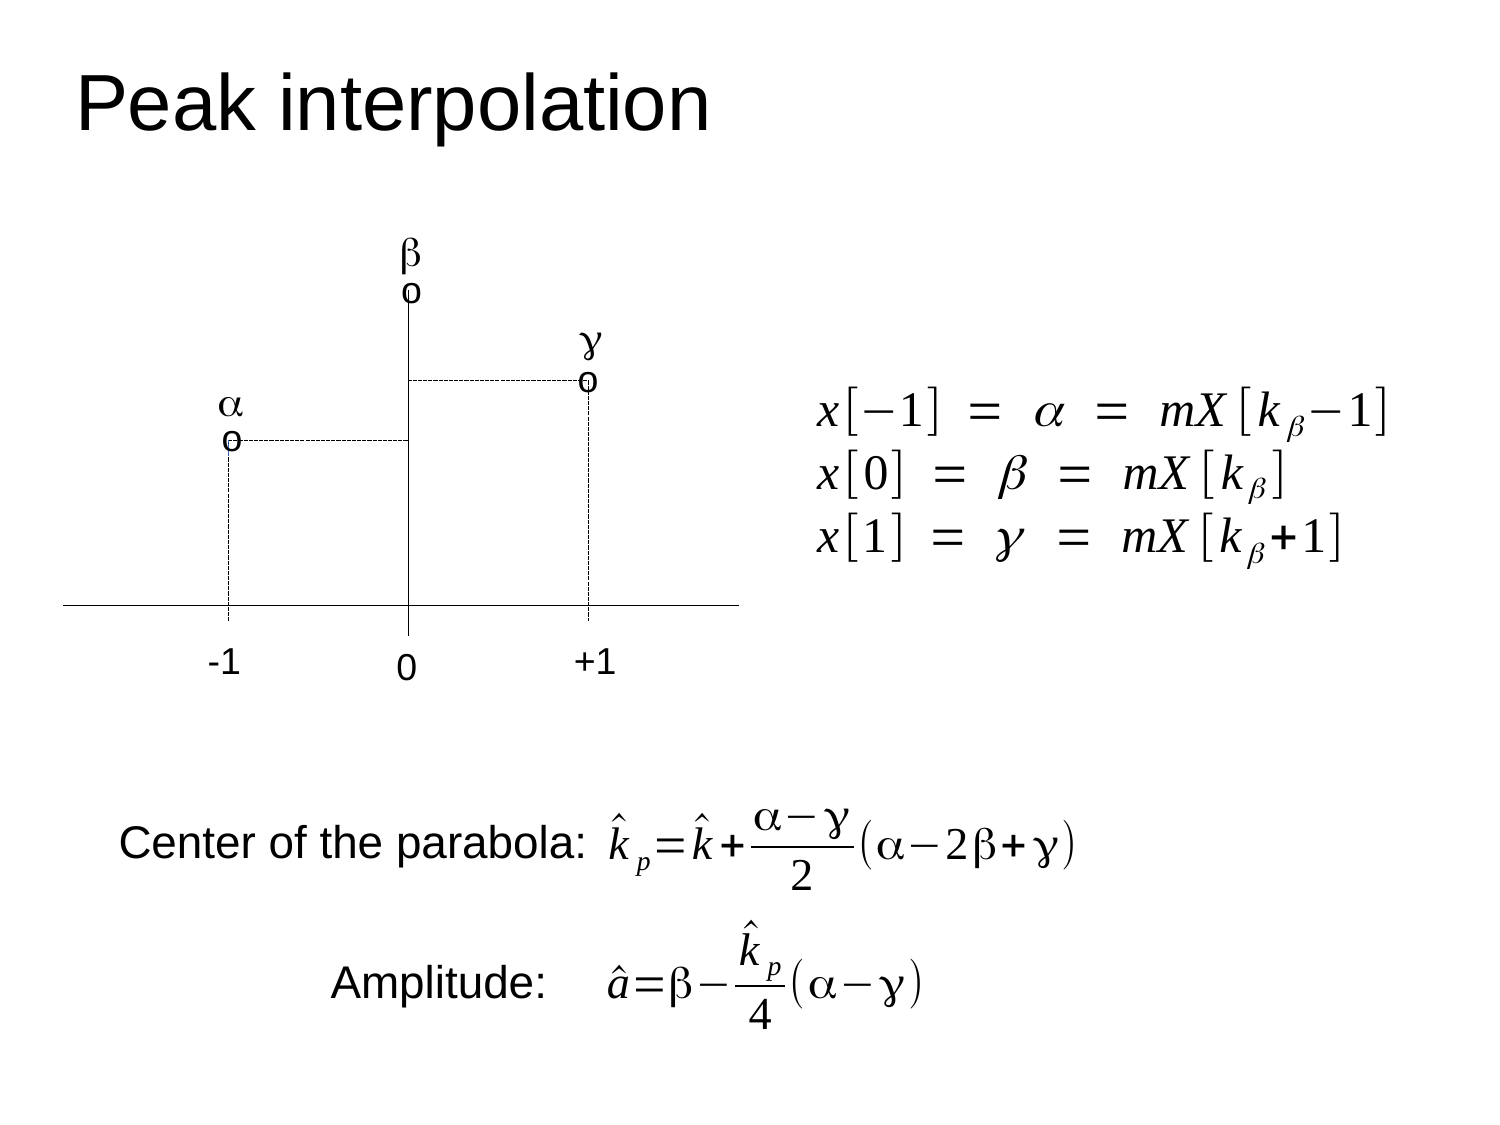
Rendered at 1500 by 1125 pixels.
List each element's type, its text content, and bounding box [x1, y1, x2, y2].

text_box Amplitude: [315, 941, 563, 1016]
text_box 0 [381, 639, 433, 696]
chart [393, 236, 429, 278]
text_box o [562, 350, 614, 408]
chart [600, 918, 930, 1040]
text_box +1 [558, 633, 632, 691]
text_box o [206, 409, 258, 467]
text_box o [386, 262, 437, 320]
chart [600, 807, 1083, 901]
chart [571, 330, 611, 363]
text_box -1 [192, 633, 256, 691]
chart [807, 381, 1396, 571]
text_box Center of the parabola: [103, 801, 616, 876]
chart [210, 395, 251, 419]
title Peak interpolation [75, 9, 1425, 198]
